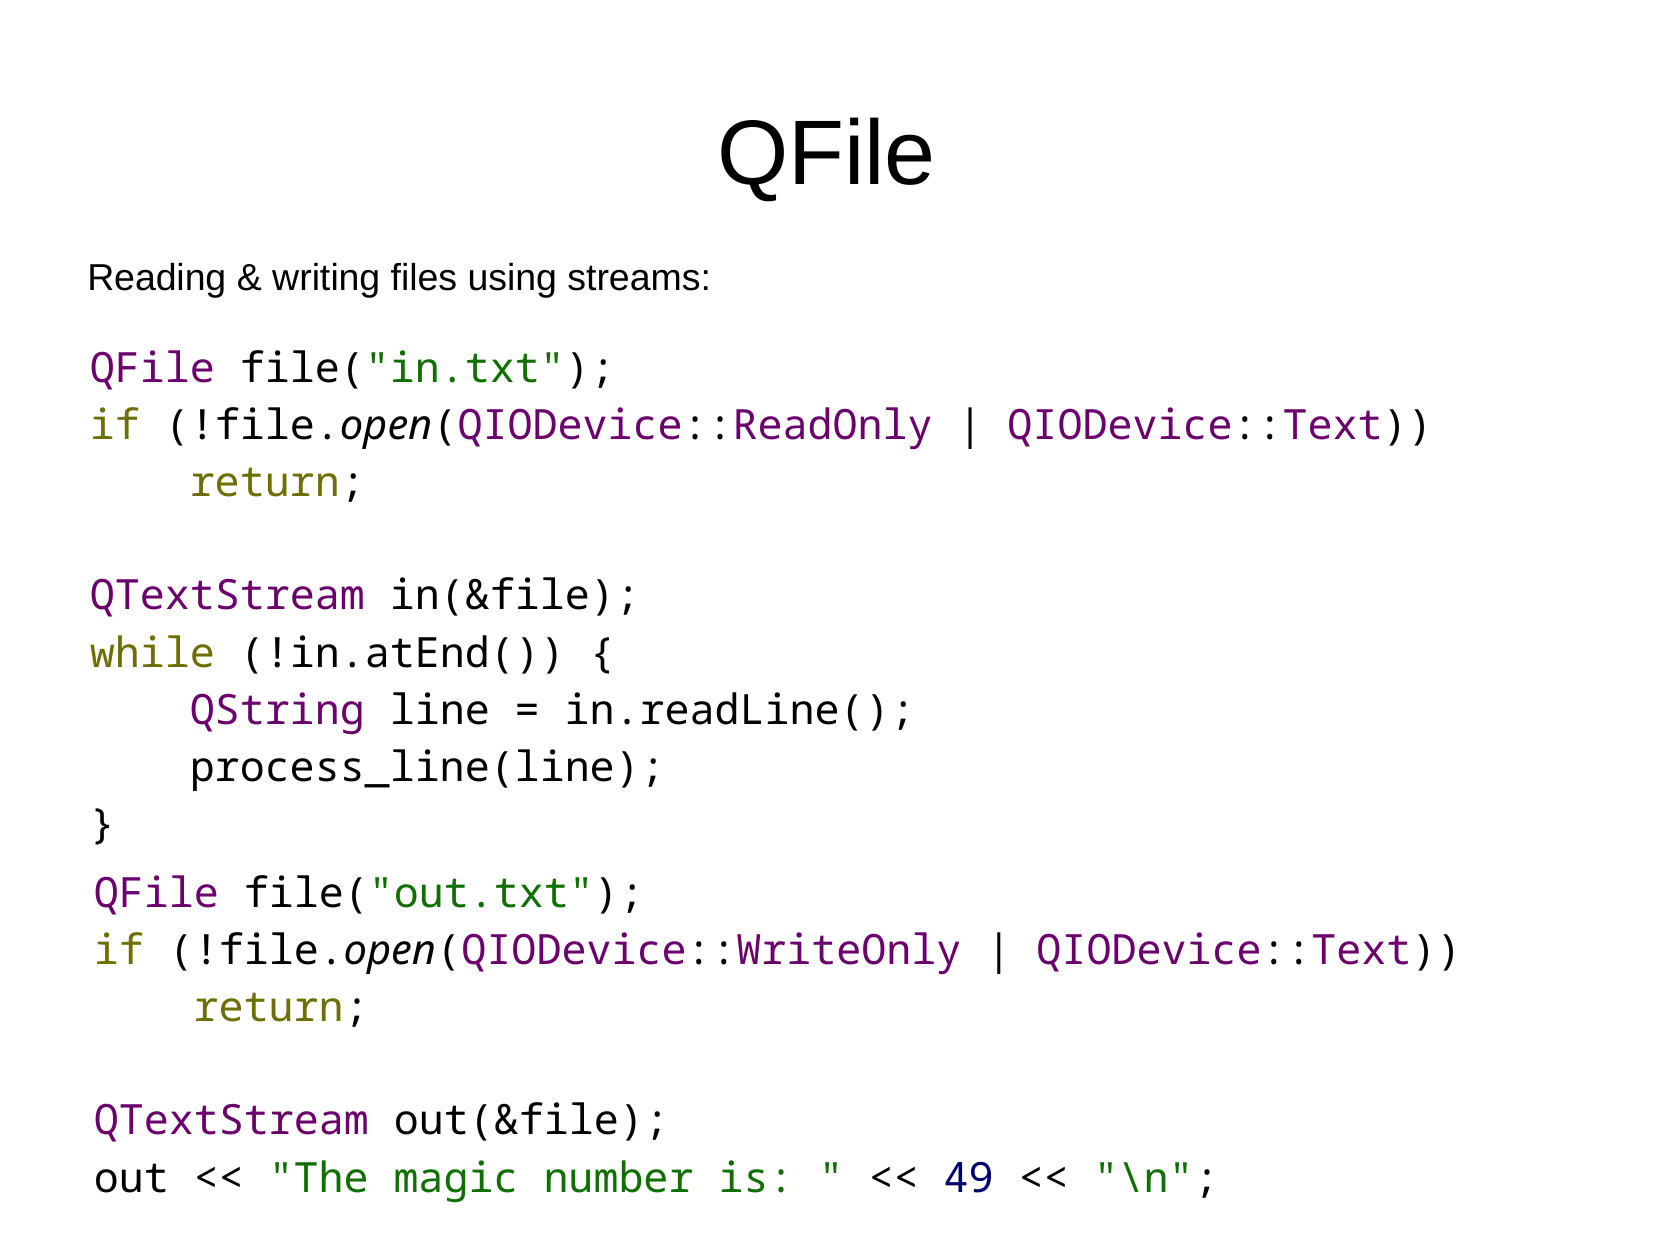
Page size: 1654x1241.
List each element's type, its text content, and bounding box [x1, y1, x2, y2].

text_box Reading & writing files using streams: [72, 248, 736, 347]
text_box QFile file("out.txt"); if (!file.open(QIODevice::WriteOnly | QIODevice::Text)) return; QTextStream out(&file); out << "The magic number is: " << 49 << "\n"; [78, 855, 1486, 1241]
title QFile [82, 49, 1571, 257]
text_box QFile file("in.txt"); if (!file.open(QIODevice::ReadOnly | QIODevice::Text)) return; QTextStream in(&file); while (!in.atEnd()) { QString line = in.readLine(); process_line(line); } [75, 330, 1512, 729]
